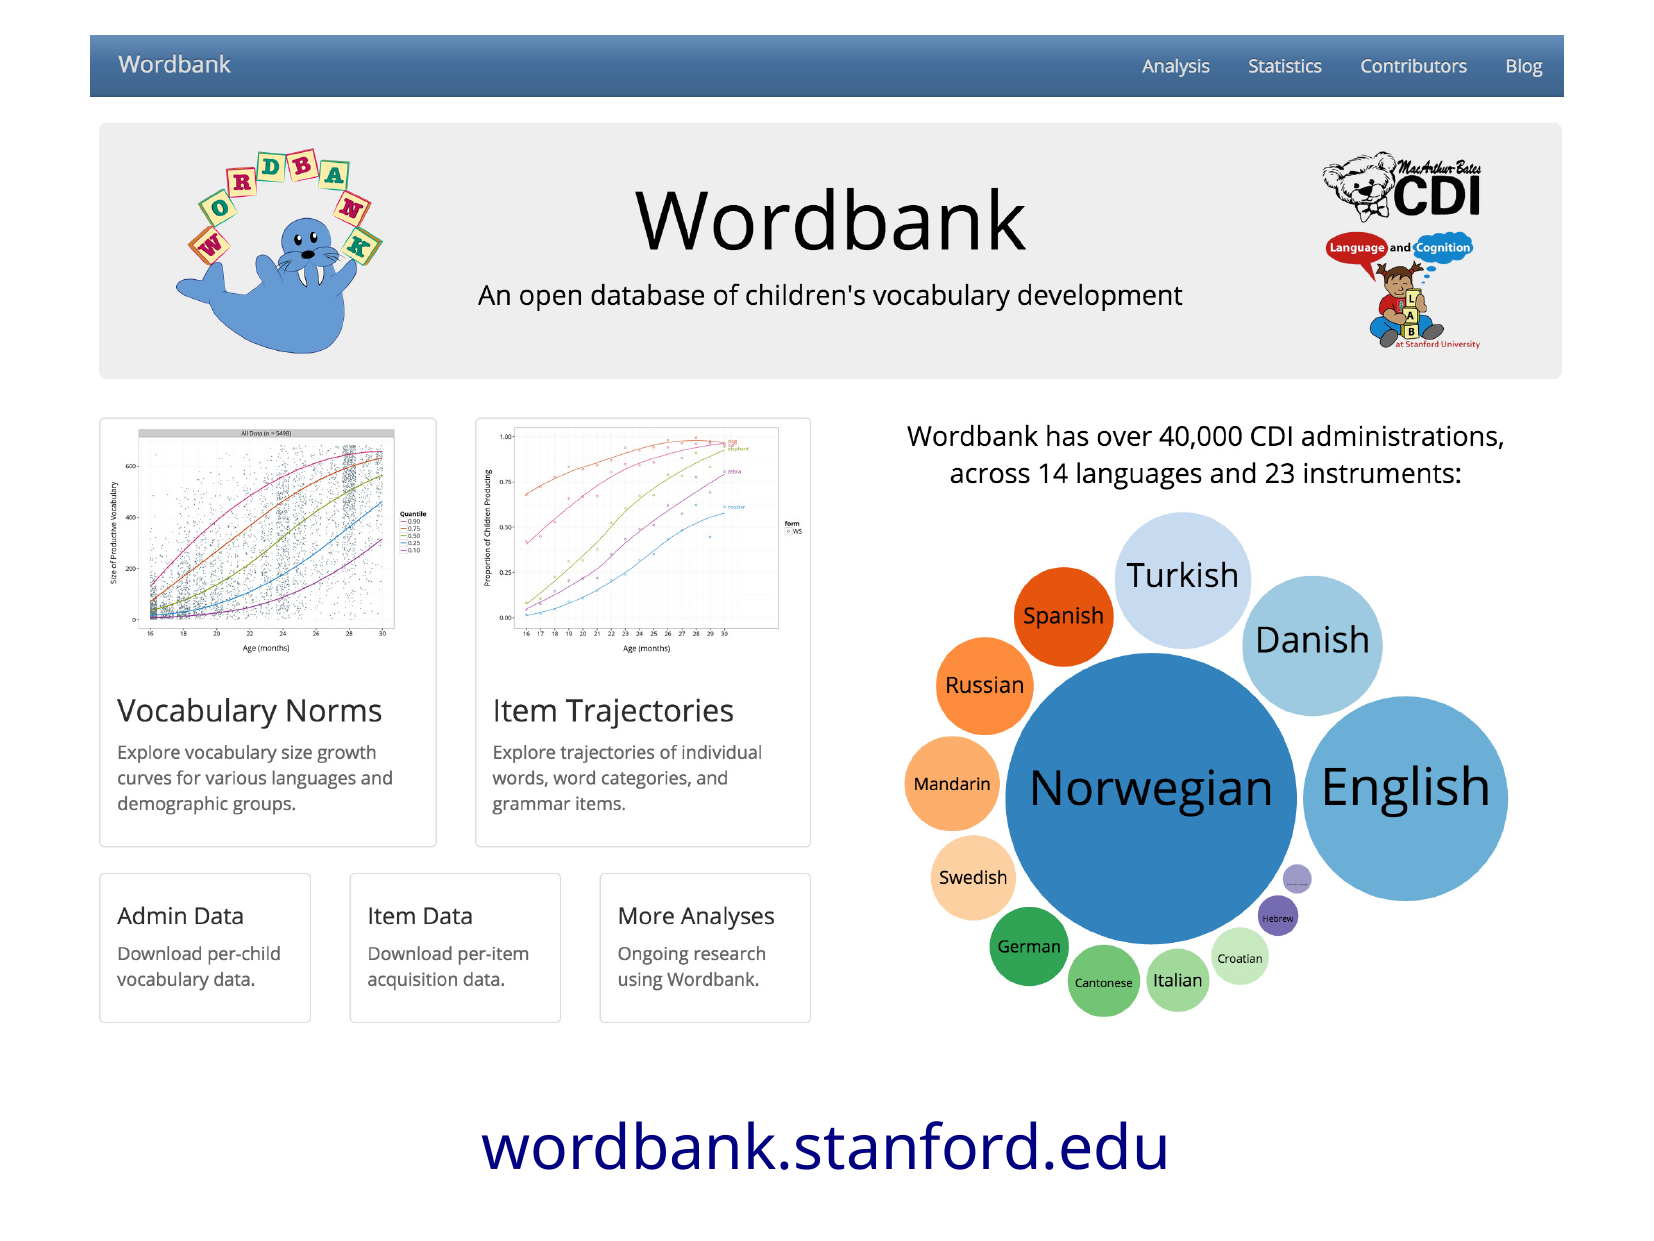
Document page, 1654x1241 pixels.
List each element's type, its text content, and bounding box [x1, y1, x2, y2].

picture [90, 35, 1564, 1042]
text_box wordbank.stanford.edu [339, 1095, 1315, 1216]
